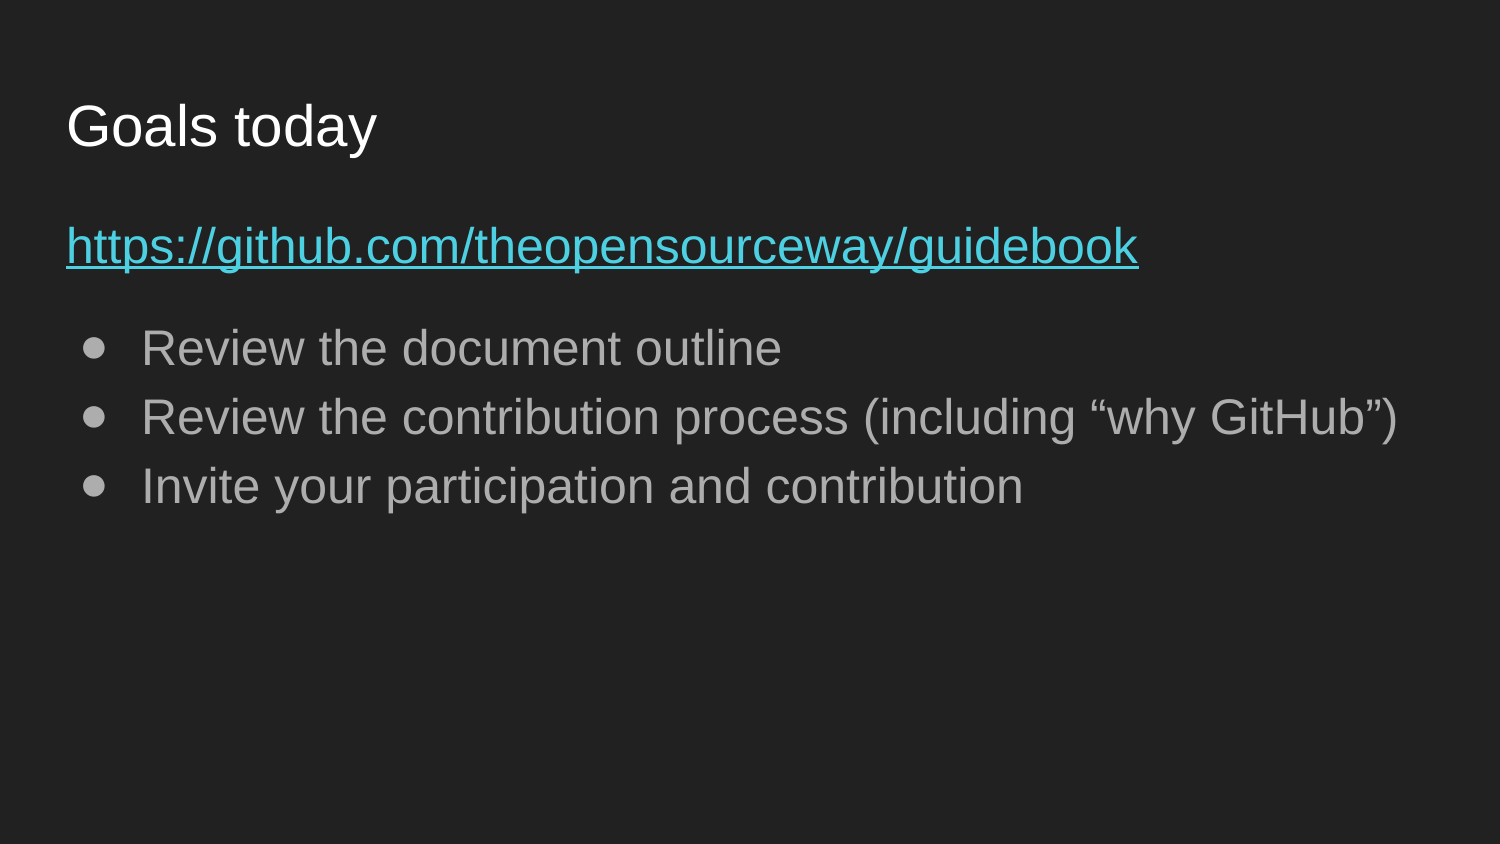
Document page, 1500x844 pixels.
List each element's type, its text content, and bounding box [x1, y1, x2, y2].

title Goals today [51, 72, 1449, 167]
list https://github.com/theopensourceway/guidebook Review the document outline Review the contribution process (including “why GitHub”) Invite your participation and contribution [51, 189, 1449, 750]
